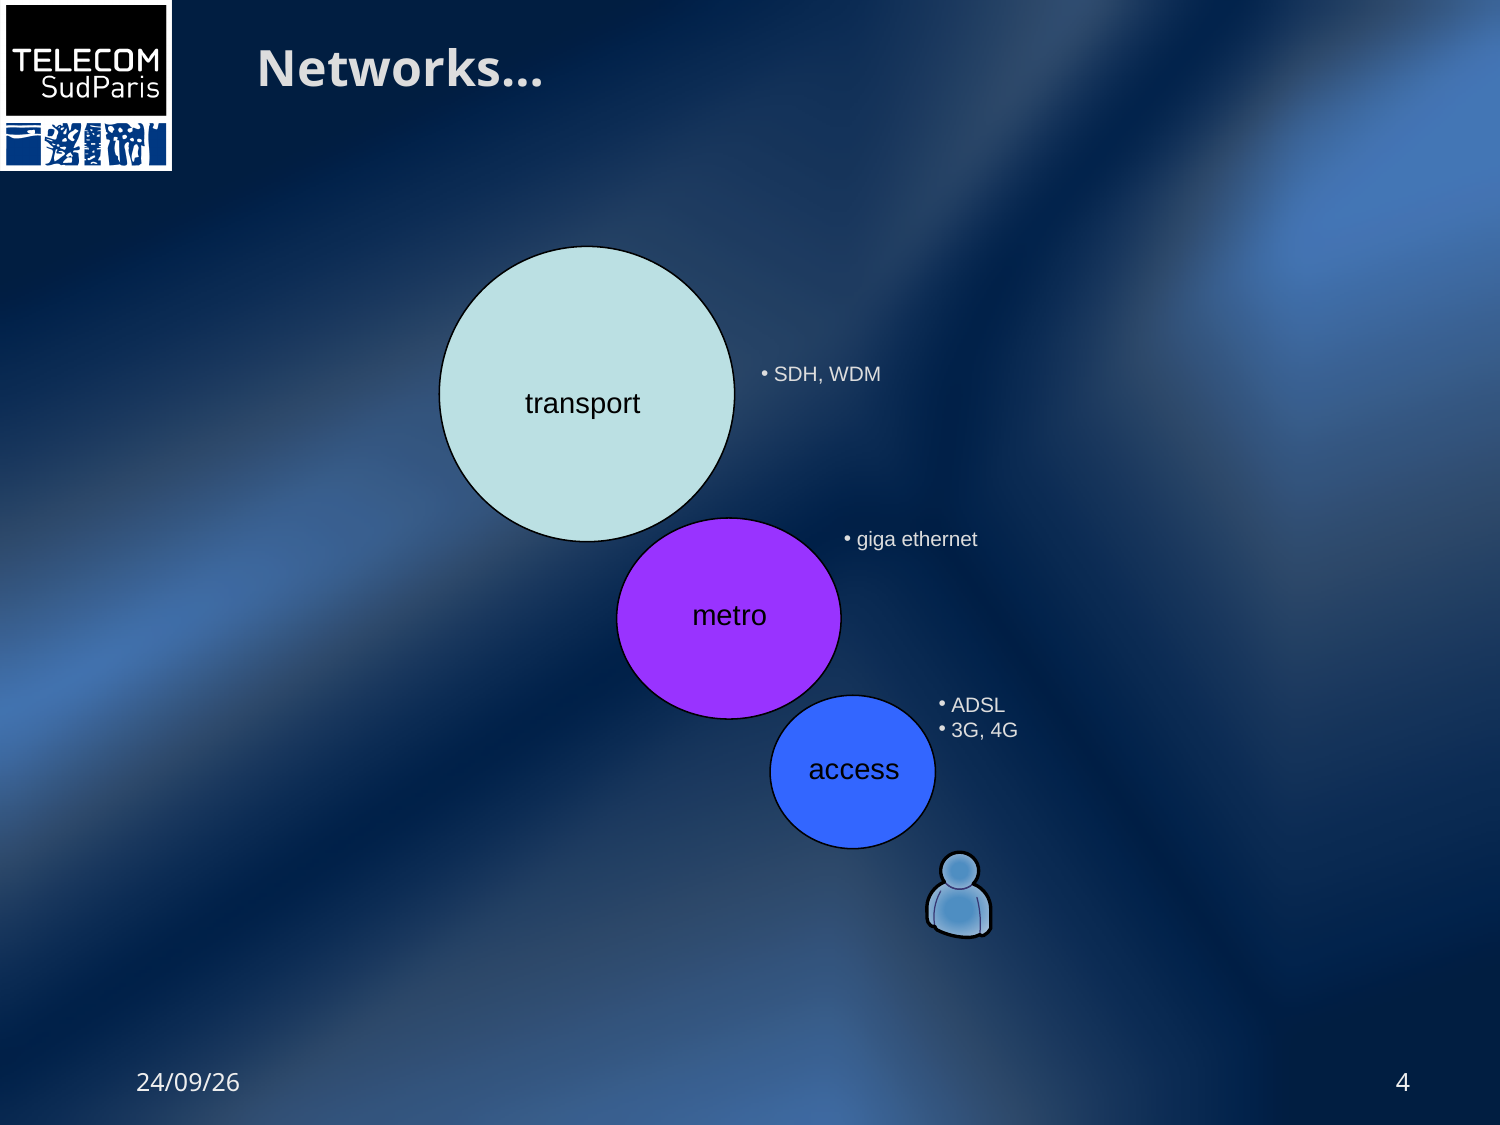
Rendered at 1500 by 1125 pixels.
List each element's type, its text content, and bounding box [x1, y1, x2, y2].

picture [0, 0, 1500, 1125]
text_box access [793, 742, 915, 793]
text_box [439, 246, 735, 542]
text_box ADSL 3G, 4G [923, 683, 1034, 749]
text_box SDH, WDM [746, 352, 896, 394]
text_box [616, 517, 842, 720]
title Networks… [242, 7, 1436, 126]
text_box metro [677, 589, 783, 640]
text_box [770, 695, 936, 849]
chart [923, 848, 995, 941]
text_box transport [510, 376, 656, 427]
text_box giga ethernet [829, 517, 993, 559]
